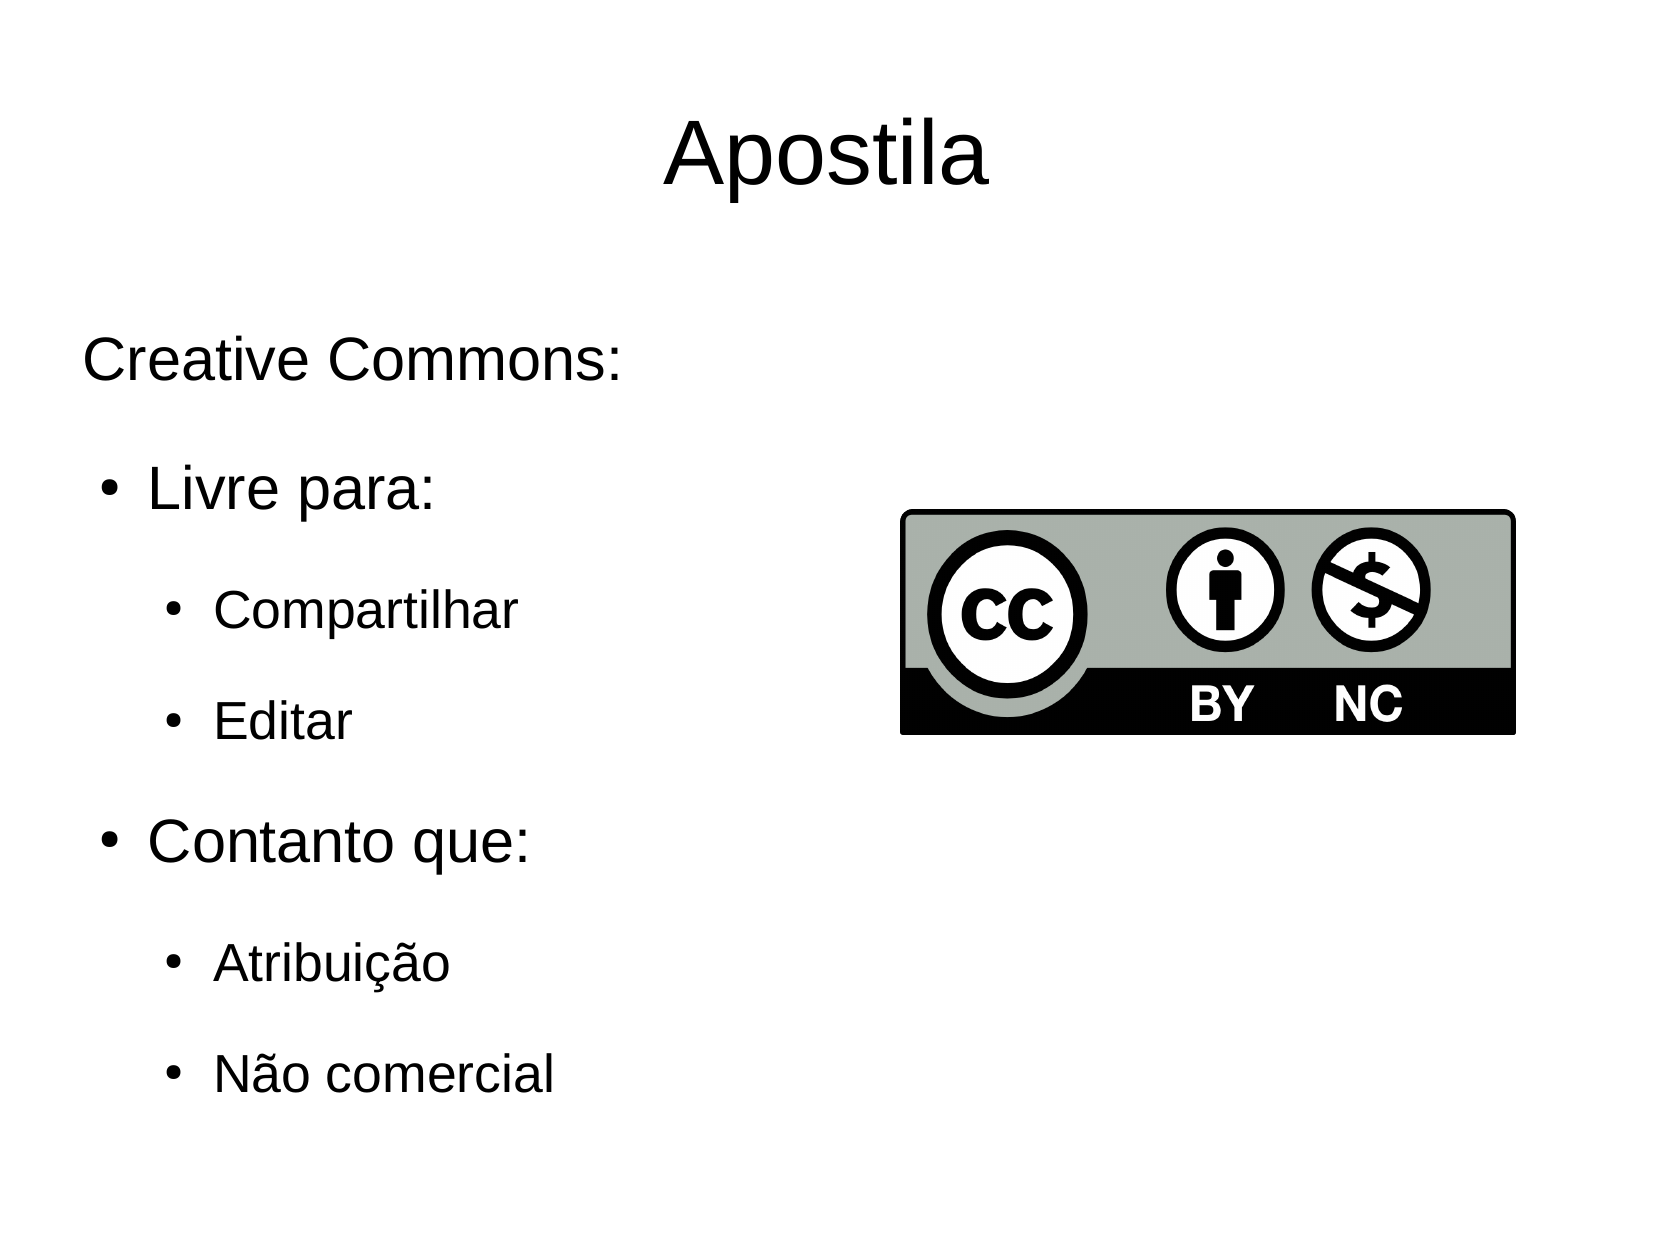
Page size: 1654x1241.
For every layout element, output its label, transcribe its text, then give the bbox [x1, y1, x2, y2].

picture [900, 509, 1516, 736]
list Creative Commons: Livre para: Compartilhar Editar Contanto que: Atribuição Não comercial [82, 290, 1571, 1109]
title Apostila [82, 49, 1571, 257]
